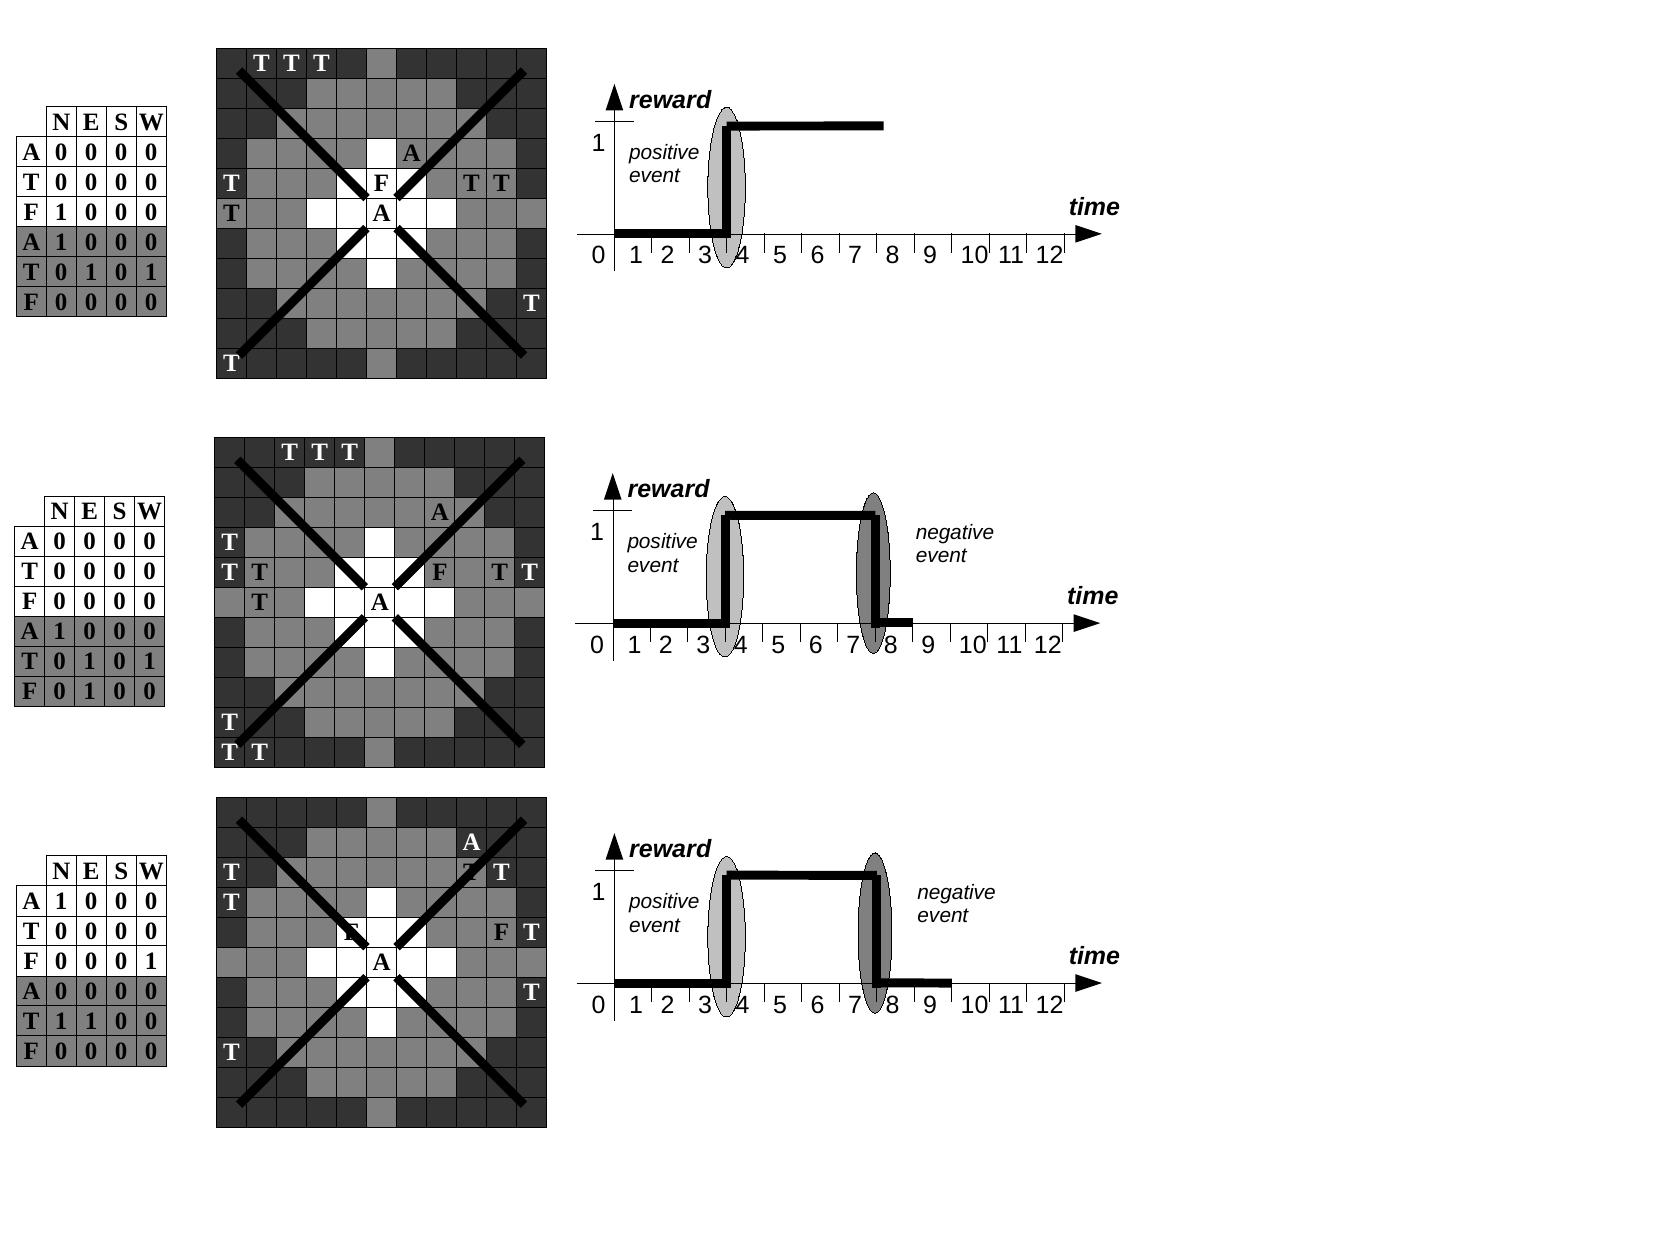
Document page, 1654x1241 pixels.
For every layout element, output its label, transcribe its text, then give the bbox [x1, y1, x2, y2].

text_box T [486, 168, 516, 198]
text_box 0 [45, 676, 74, 707]
text_box F [424, 557, 454, 587]
text_box 1 [74, 676, 104, 707]
text_box 0 [104, 557, 134, 586]
text_box 0 [134, 617, 165, 646]
text_box 6 [795, 983, 833, 1026]
text_box T [216, 348, 246, 379]
text_box T [216, 887, 246, 917]
text_box 0 [76, 227, 106, 256]
text_box 2 [644, 628, 681, 666]
text_box S [106, 855, 136, 885]
text_box 0 [104, 617, 134, 646]
text_box 1 [47, 885, 76, 917]
text_box A [14, 617, 45, 646]
text_box 0 [76, 945, 106, 977]
text_box [731, 131, 746, 233]
text_box 0 [76, 167, 106, 196]
text_box A [366, 947, 396, 977]
text_box 2 [645, 238, 683, 277]
text_box 0 [576, 983, 614, 1026]
text_box 0 [104, 676, 134, 707]
text_box A [364, 587, 394, 617]
text_box 0 [76, 286, 106, 317]
text_box 0 [136, 917, 167, 945]
text_box 11 [981, 623, 1019, 666]
text_box A [16, 977, 47, 1005]
text_box [216, 48, 366, 348]
text_box T [244, 737, 274, 768]
text_box 0 [76, 917, 106, 945]
text_box 0 [47, 945, 76, 977]
text_box 0 [76, 977, 106, 1005]
text_box A [424, 497, 454, 527]
text_box F [16, 945, 47, 977]
text_box 0 [136, 196, 167, 227]
text_box W [136, 106, 167, 136]
text_box 0 [575, 623, 612, 666]
text_box 11 [983, 233, 1020, 277]
text_box T [244, 557, 274, 587]
text_box S [106, 106, 136, 136]
text_box T [216, 168, 246, 198]
text_box F [344, 917, 366, 939]
text_box 1 [576, 121, 621, 165]
text_box 3 [683, 238, 720, 277]
text_box T [16, 167, 47, 196]
text_box 0 [74, 617, 104, 646]
text_box E [76, 106, 106, 136]
text_box 7 [833, 233, 870, 277]
text_box 1 [76, 256, 106, 286]
text_box 0 [47, 917, 76, 945]
text_box 0 [134, 586, 165, 617]
text_box A [396, 138, 426, 168]
text_box 6 [795, 233, 833, 277]
text_box 1 [136, 945, 167, 977]
text_box 1 [576, 870, 621, 914]
text_box [731, 880, 746, 983]
text_box 10 [945, 233, 983, 277]
text_box A [16, 885, 47, 917]
text_box T [16, 917, 47, 945]
text_box 9 [908, 233, 945, 277]
text_box 0 [136, 167, 167, 196]
text_box A [14, 526, 45, 557]
text_box [730, 520, 744, 623]
text_box [706, 511, 725, 619]
text_box 11 [983, 983, 1020, 1026]
text_box 10 [944, 623, 981, 666]
text_box 0 [136, 227, 167, 256]
text_box 0 [45, 586, 74, 617]
text_box T [306, 48, 336, 78]
text_box T [214, 557, 244, 587]
text_box 0 [45, 646, 74, 676]
text_box 0 [47, 286, 76, 317]
text_box N [44, 496, 74, 526]
text_box 0 [74, 586, 104, 617]
text_box 0 [136, 1005, 167, 1035]
text_box 0 [104, 526, 134, 557]
text_box 1 [47, 1005, 76, 1035]
text_box 5 [758, 983, 795, 1026]
text_box reward [614, 827, 727, 871]
text_box 0 [106, 977, 136, 1005]
text_box T [276, 48, 306, 78]
text_box 0 [45, 557, 74, 586]
text_box 0 [74, 526, 104, 557]
text_box 1 [47, 196, 76, 227]
text_box 0 [104, 646, 134, 676]
text_box T [484, 557, 514, 587]
text_box negative event [902, 873, 1015, 935]
text_box 10 [945, 983, 983, 1026]
text_box 0 [76, 1035, 106, 1067]
text_box 0 [136, 977, 167, 1005]
text_box 0 [47, 1035, 76, 1067]
text_box [246, 48, 547, 379]
text_box [856, 520, 871, 623]
text_box 0 [106, 196, 136, 227]
text_box 0 [106, 885, 136, 917]
text_box 0 [106, 1005, 136, 1035]
text_box time [1049, 929, 1140, 983]
text_box 0 [134, 557, 165, 586]
text_box [862, 492, 891, 618]
text_box 1 [136, 256, 167, 286]
text_box 12 [1020, 983, 1079, 1026]
text_box F [486, 917, 516, 947]
text_box 0 [106, 917, 136, 945]
text_box 7 [833, 983, 870, 1026]
text_box 0 [106, 227, 136, 256]
text_box positive event [614, 882, 715, 944]
text_box 0 [106, 256, 136, 286]
text_box 0 [47, 256, 76, 286]
text_box 0 [136, 1035, 167, 1067]
text_box 0 [106, 945, 136, 977]
text_box [725, 496, 736, 510]
text_box 0 [104, 586, 134, 617]
text_box T [334, 437, 364, 467]
text_box 8 [870, 233, 908, 277]
text_box T [14, 646, 45, 676]
text_box 0 [106, 136, 136, 167]
text_box 1 [575, 510, 619, 554]
text_box T [216, 1037, 246, 1067]
text_box T [456, 857, 479, 880]
text_box [727, 107, 738, 121]
text_box time [1049, 180, 1140, 233]
text_box T [246, 48, 276, 78]
text_box 1 [76, 1005, 106, 1035]
text_box W [136, 855, 167, 885]
text_box T [516, 288, 547, 318]
text_box T [465, 866, 486, 887]
text_box F [16, 1035, 47, 1067]
text_box W [134, 496, 165, 526]
text_box F [14, 586, 45, 617]
text_box 12 [1020, 233, 1079, 277]
text_box reward [614, 78, 727, 122]
text_box E [74, 496, 104, 526]
text_box 4 [720, 233, 758, 277]
text_box 0 [136, 885, 167, 917]
text_box 1 [134, 646, 165, 676]
text_box F [14, 676, 45, 707]
text_box 0 [76, 136, 106, 167]
text_box A [16, 136, 47, 167]
text_box 3 [681, 628, 719, 666]
text_box 0 [106, 1035, 136, 1067]
text_box 0 [47, 167, 76, 196]
text_box N [46, 855, 76, 885]
text_box time [1047, 569, 1138, 623]
text_box T [214, 707, 244, 737]
text_box 0 [134, 676, 165, 707]
text_box 0 [76, 196, 106, 227]
text_box reward [612, 467, 725, 511]
text_box 0 [106, 167, 136, 196]
text_box 1 [74, 646, 104, 676]
text_box A [16, 227, 47, 256]
text_box S [104, 496, 134, 526]
text_box F [366, 168, 396, 198]
text_box [707, 871, 726, 979]
text_box [214, 437, 545, 768]
text_box T [456, 168, 486, 198]
text_box T [16, 256, 47, 286]
text_box T [274, 437, 304, 467]
text_box 1 [45, 617, 74, 646]
text_box T [216, 857, 246, 887]
text_box 1 [47, 227, 76, 256]
text_box 8 [870, 983, 908, 1026]
text_box 8 [869, 623, 906, 666]
text_box E [76, 855, 106, 885]
text_box 0 [136, 286, 167, 317]
text_box T [514, 557, 545, 587]
text_box 0 [106, 286, 136, 317]
text_box negative event [901, 513, 1013, 575]
text_box 0 [74, 557, 104, 586]
text_box 0 [576, 233, 614, 277]
text_box 7 [831, 623, 869, 666]
text_box 6 [794, 623, 831, 666]
text_box T [516, 917, 547, 947]
text_box 0 [47, 977, 76, 1005]
text_box 9 [906, 623, 944, 666]
text_box 2 [645, 988, 683, 1026]
text_box T [244, 587, 274, 617]
text_box F [336, 925, 358, 947]
text_box 1 [614, 238, 645, 277]
text_box 1 [614, 988, 645, 1026]
text_box T [14, 557, 45, 586]
text_box T [516, 977, 547, 1007]
text_box 3 [683, 988, 720, 1026]
text_box T [486, 857, 516, 887]
text_box [707, 122, 726, 229]
text_box 1 [612, 623, 644, 666]
text_box T [214, 737, 244, 768]
text_box positive event [612, 522, 713, 585]
text_box [727, 856, 738, 870]
text_box T [16, 1005, 47, 1035]
text_box F [16, 196, 47, 227]
text_box 0 [76, 885, 106, 917]
text_box A [366, 198, 396, 228]
text_box T [214, 527, 244, 557]
text_box F [16, 286, 47, 317]
text_box T [304, 437, 334, 467]
text_box [858, 880, 872, 983]
text_box 0 [45, 526, 74, 557]
text_box 4 [719, 623, 756, 666]
text_box 0 [134, 526, 165, 557]
text_box 0 [136, 136, 167, 167]
text_box [216, 797, 547, 1128]
text_box A [456, 827, 486, 857]
text_box 4 [720, 983, 758, 1026]
text_box 12 [1019, 623, 1077, 666]
text_box 5 [758, 233, 795, 277]
text_box [864, 852, 892, 978]
text_box T [216, 198, 246, 228]
text_box N [46, 106, 76, 136]
text_box 9 [908, 988, 945, 1026]
text_box positive event [614, 133, 715, 195]
text_box 5 [756, 623, 794, 666]
text_box 0 [47, 136, 76, 167]
